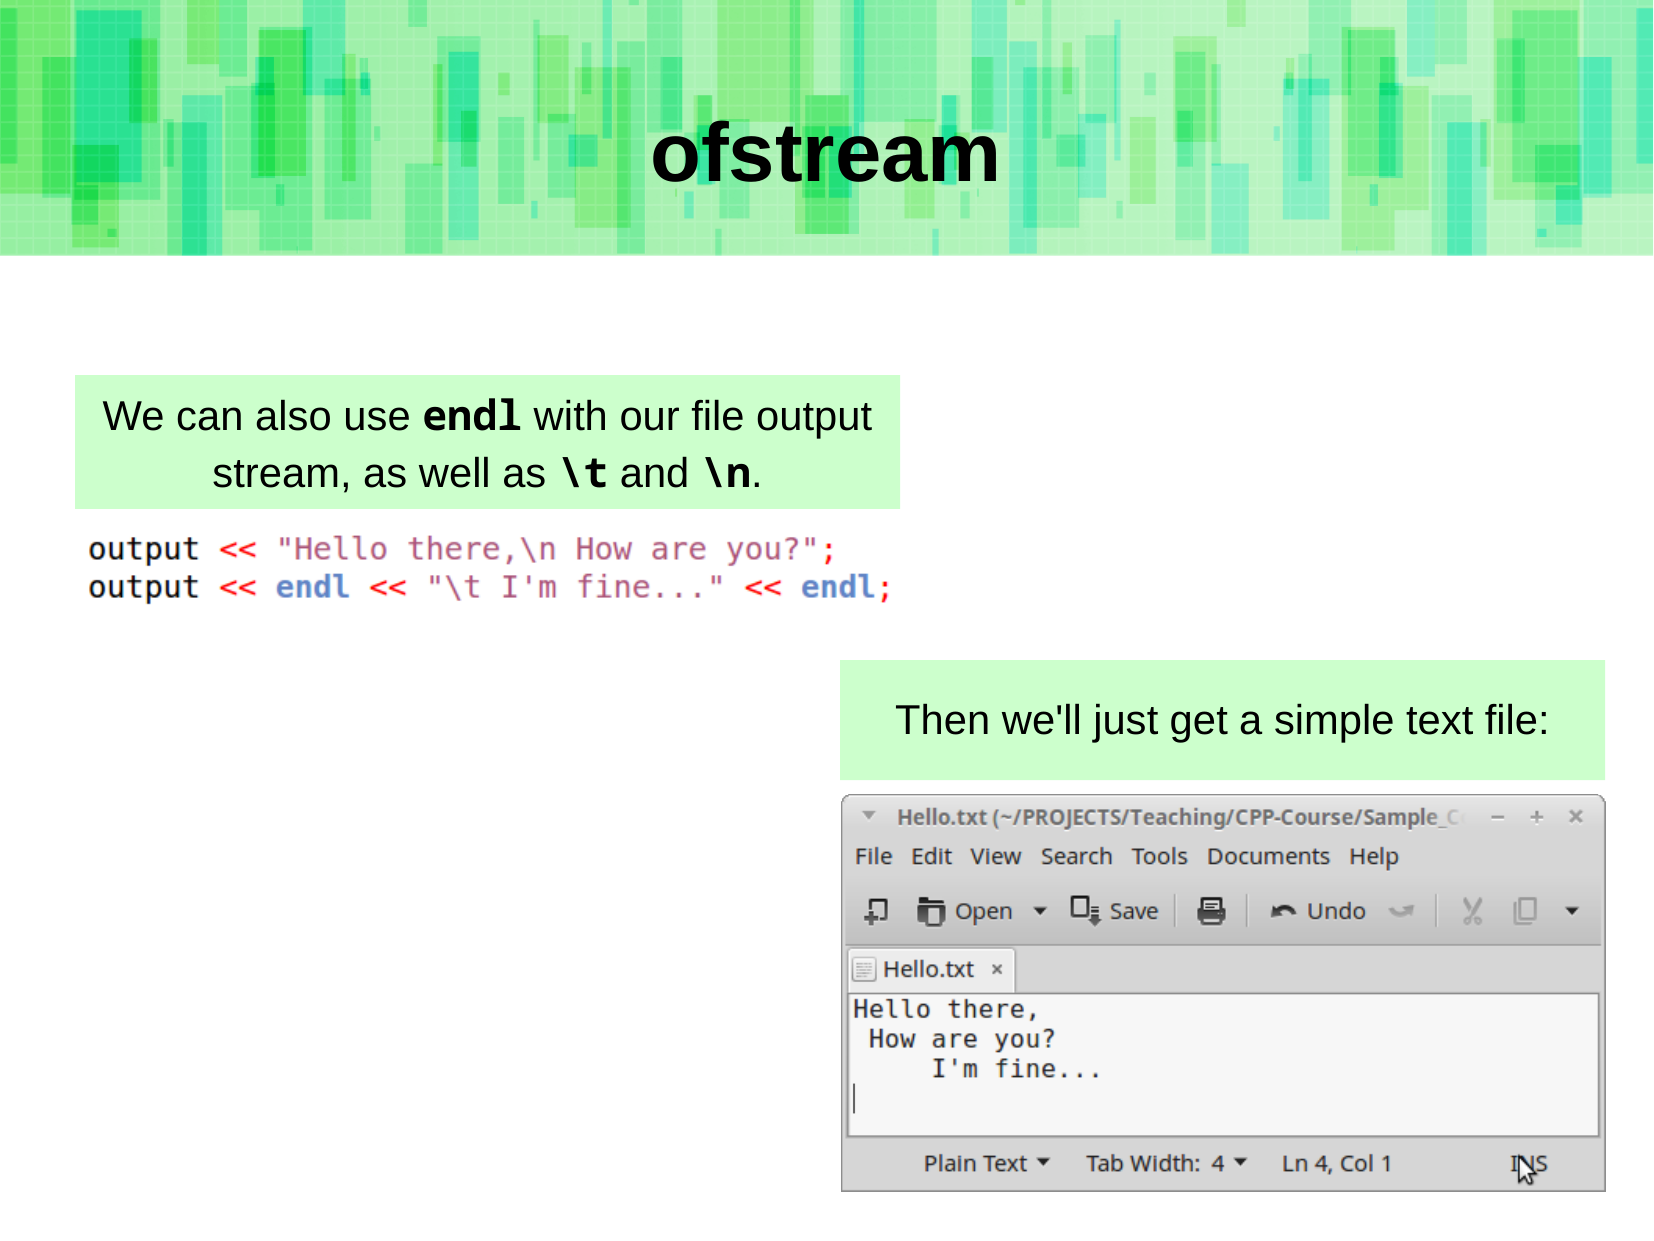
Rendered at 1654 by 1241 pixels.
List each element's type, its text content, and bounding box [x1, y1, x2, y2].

title ofstream [82, 49, 1571, 257]
picture [0, 0, 1654, 1241]
text_box Then we'll just get a simple text file: [840, 660, 1606, 781]
text_box We can also use endl with our file output stream, as well as \t and \n. [75, 375, 901, 509]
